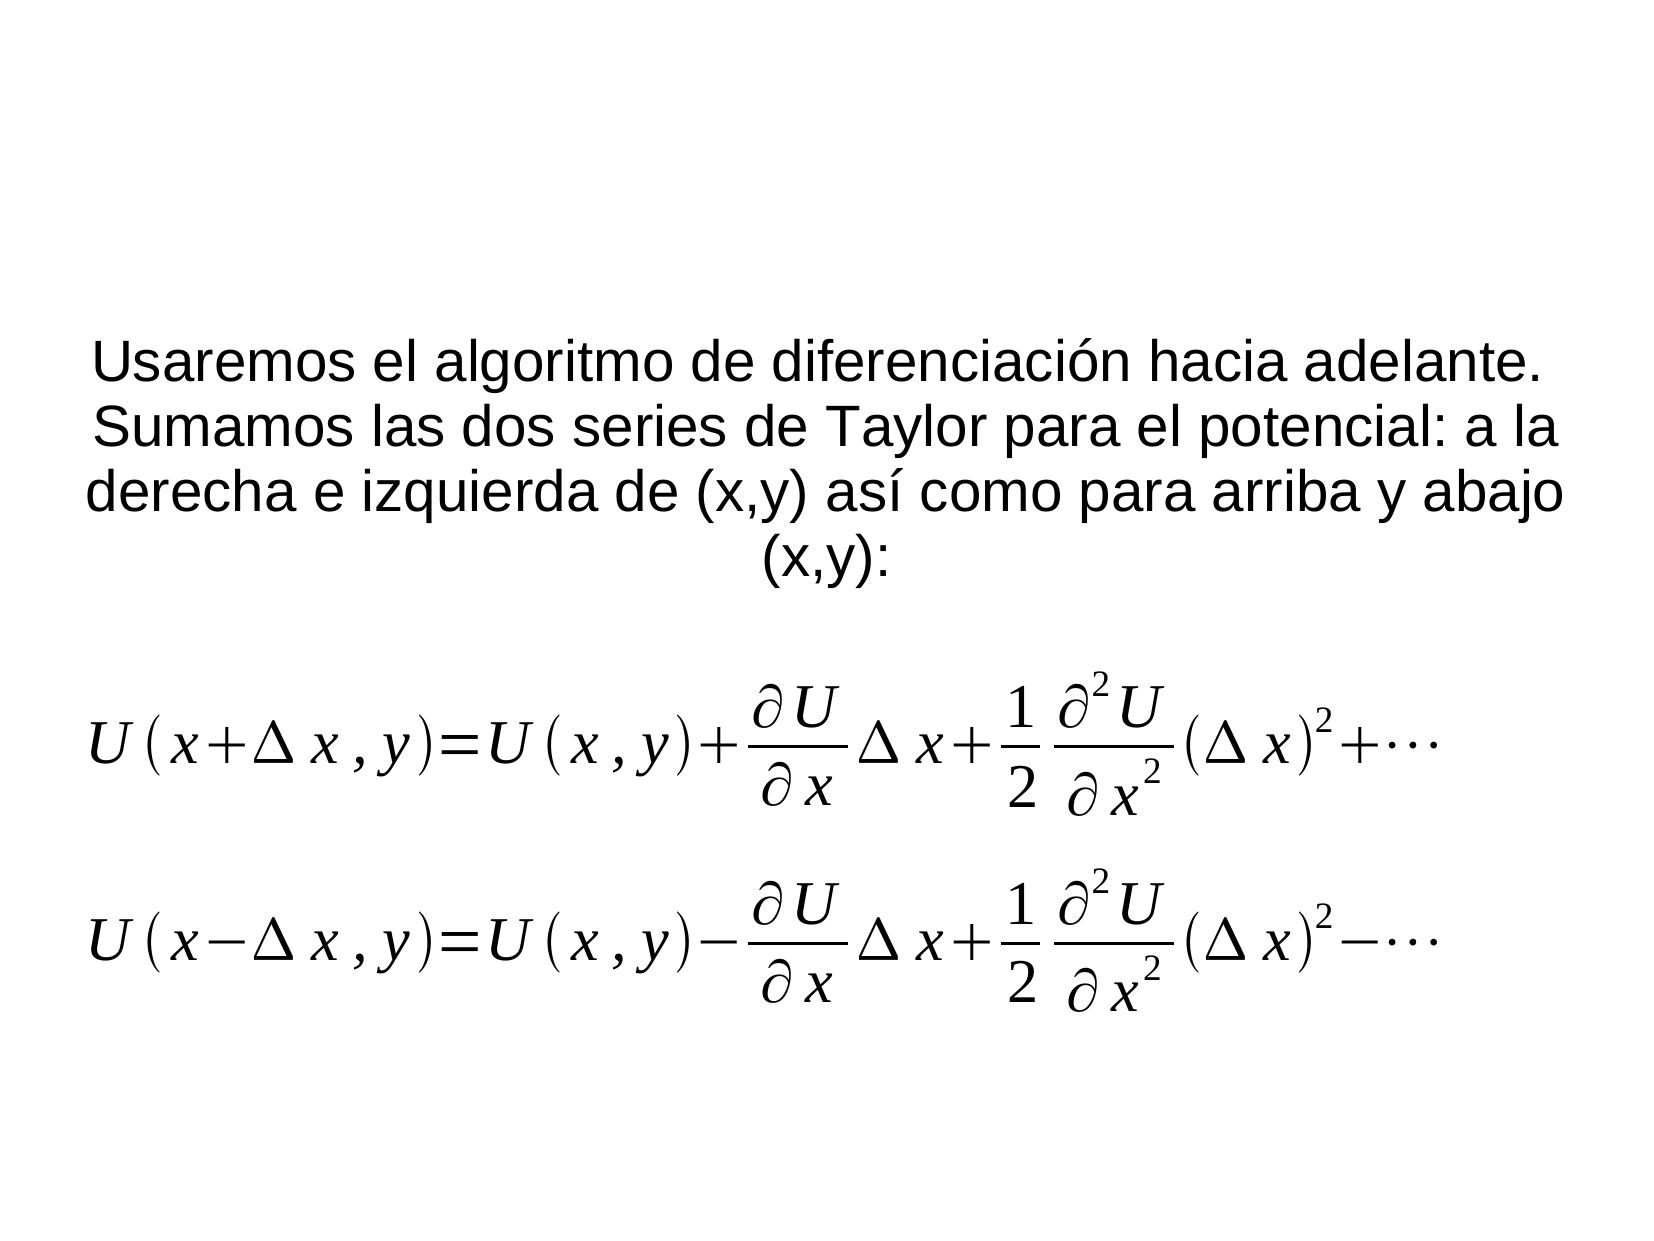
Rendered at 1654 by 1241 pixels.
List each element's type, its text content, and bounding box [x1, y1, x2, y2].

subtitle Usaremos el algoritmo de diferenciación hacia adelante. Sumamos las dos series de Taylor para el potencial: a la derecha e izquierda de (x,y) así como para arriba y abajo (x,y): [82, 297, 1571, 621]
chart [79, 663, 1452, 1026]
